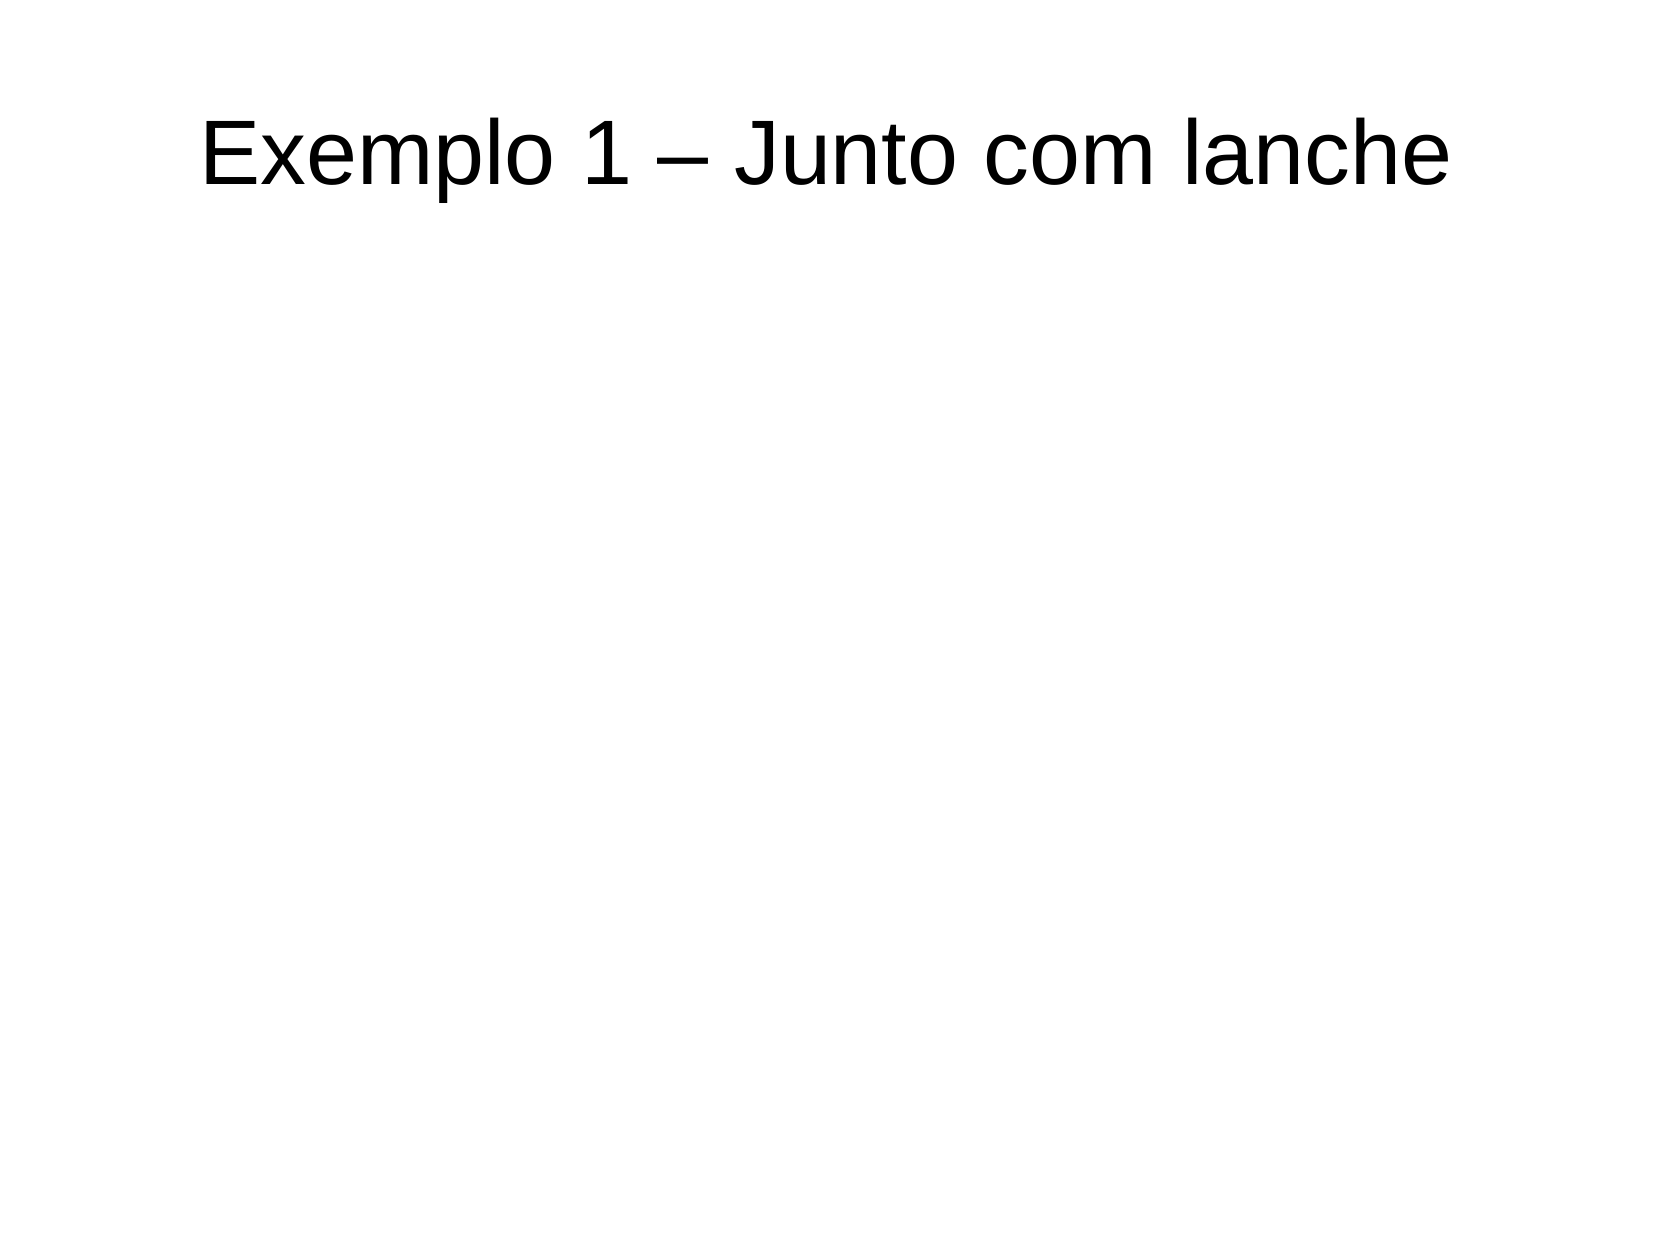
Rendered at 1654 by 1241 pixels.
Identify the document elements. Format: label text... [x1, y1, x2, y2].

title Exemplo 1 – Junto com lanche [82, 49, 1571, 257]
